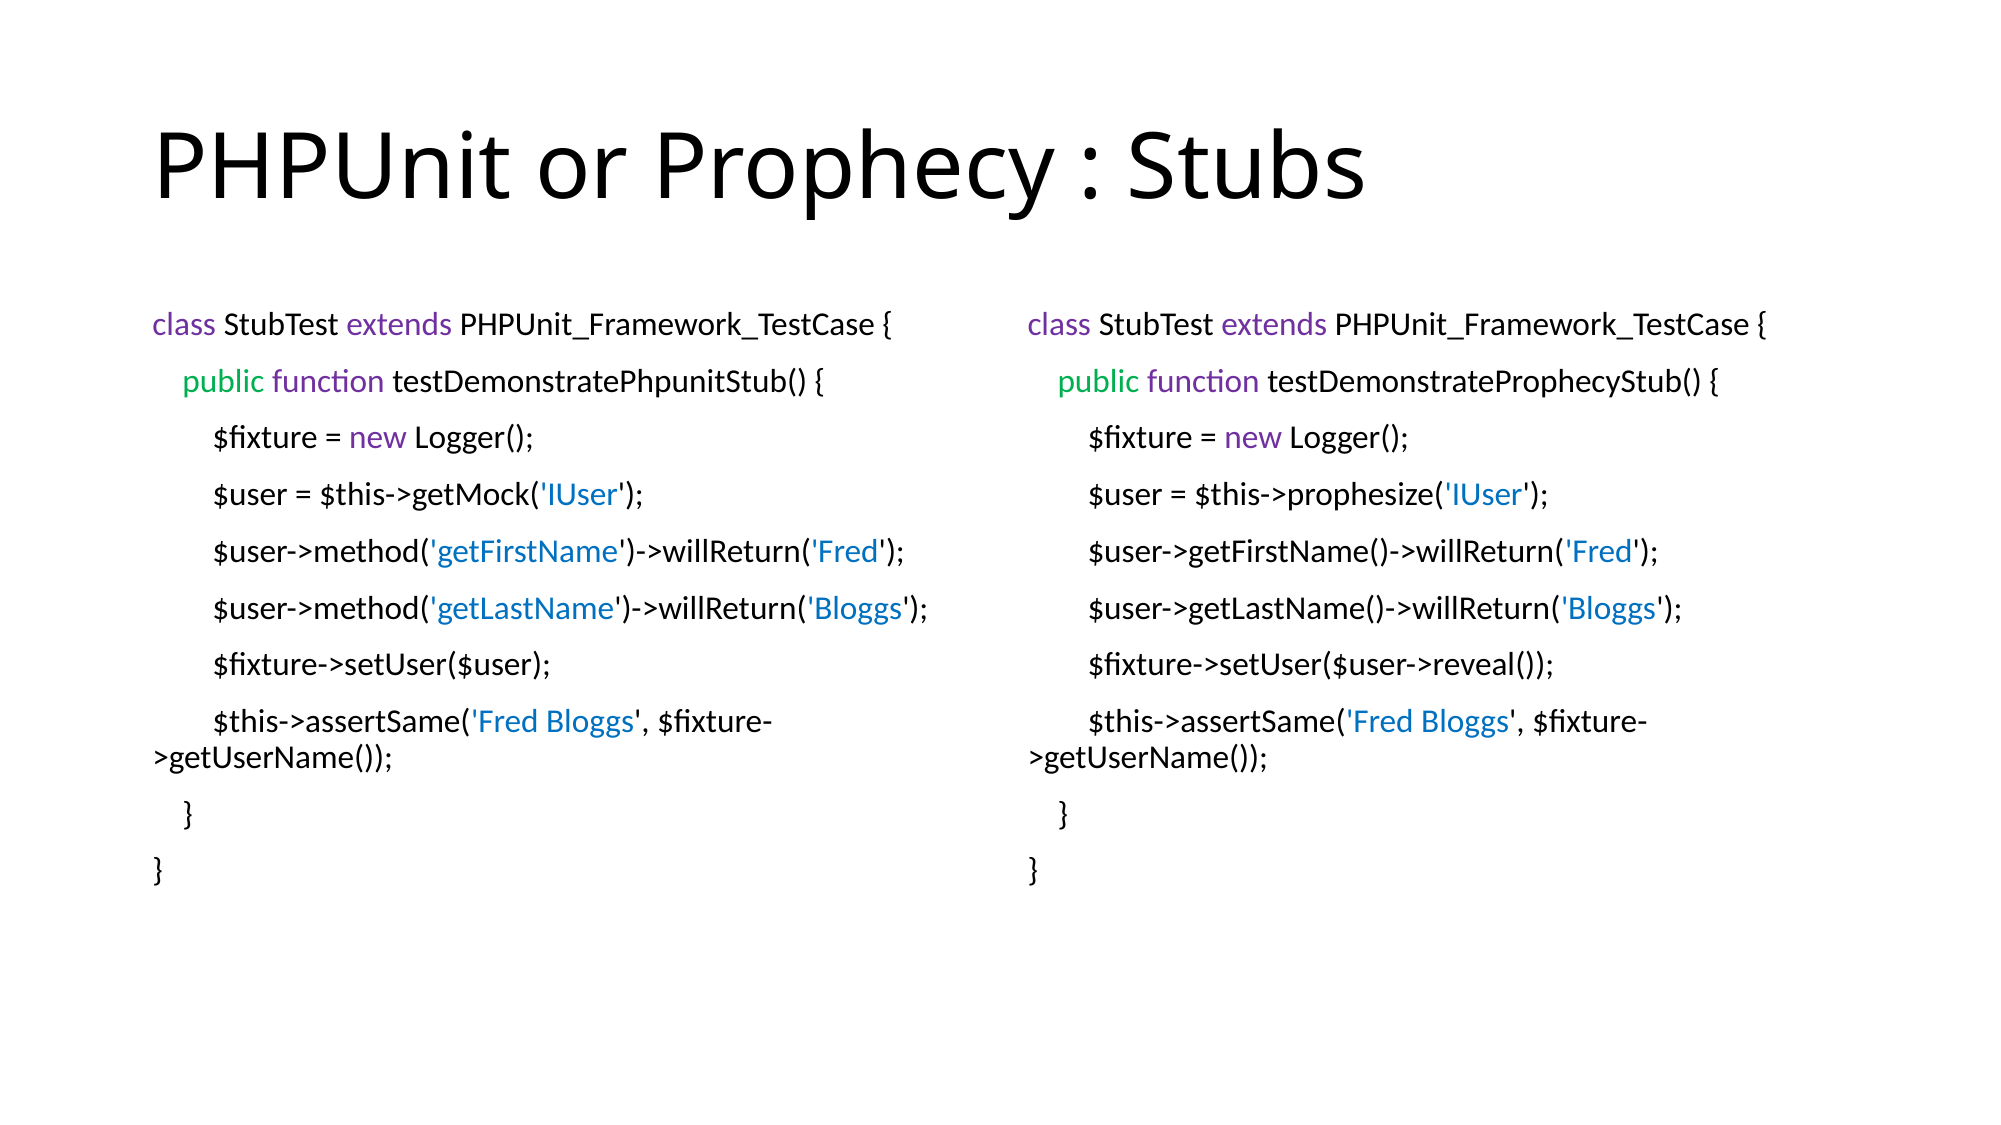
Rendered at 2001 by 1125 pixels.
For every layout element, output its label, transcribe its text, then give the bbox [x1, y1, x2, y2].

list class StubTest extends PHPUnit_Framework_TestCase { public function testDemonstratePhpunitStub() { $fixture = new Logger(); $user = $this->getMock('IUser'); $user->method('getFirstName')->willReturn('Fred'); $user->method('getLastName')->willReturn('Bloggs'); $fixture->setUser($user); $this->assertSame('Fred Bloggs', $fixture->getUserName()); } } [137, 299, 988, 1014]
title PHPUnit or Prophecy : Stubs [137, 59, 1863, 278]
list class StubTest extends PHPUnit_Framework_TestCase { public function testDemonstrateProphecyStub() { $fixture = new Logger(); $user = $this->prophesize('IUser'); $user->getFirstName()->willReturn('Fred'); $user->getLastName()->willReturn('Bloggs'); $fixture->setUser($user->reveal()); $this->assertSame('Fred Bloggs', $fixture->getUserName()); } } [1012, 299, 1863, 1014]
